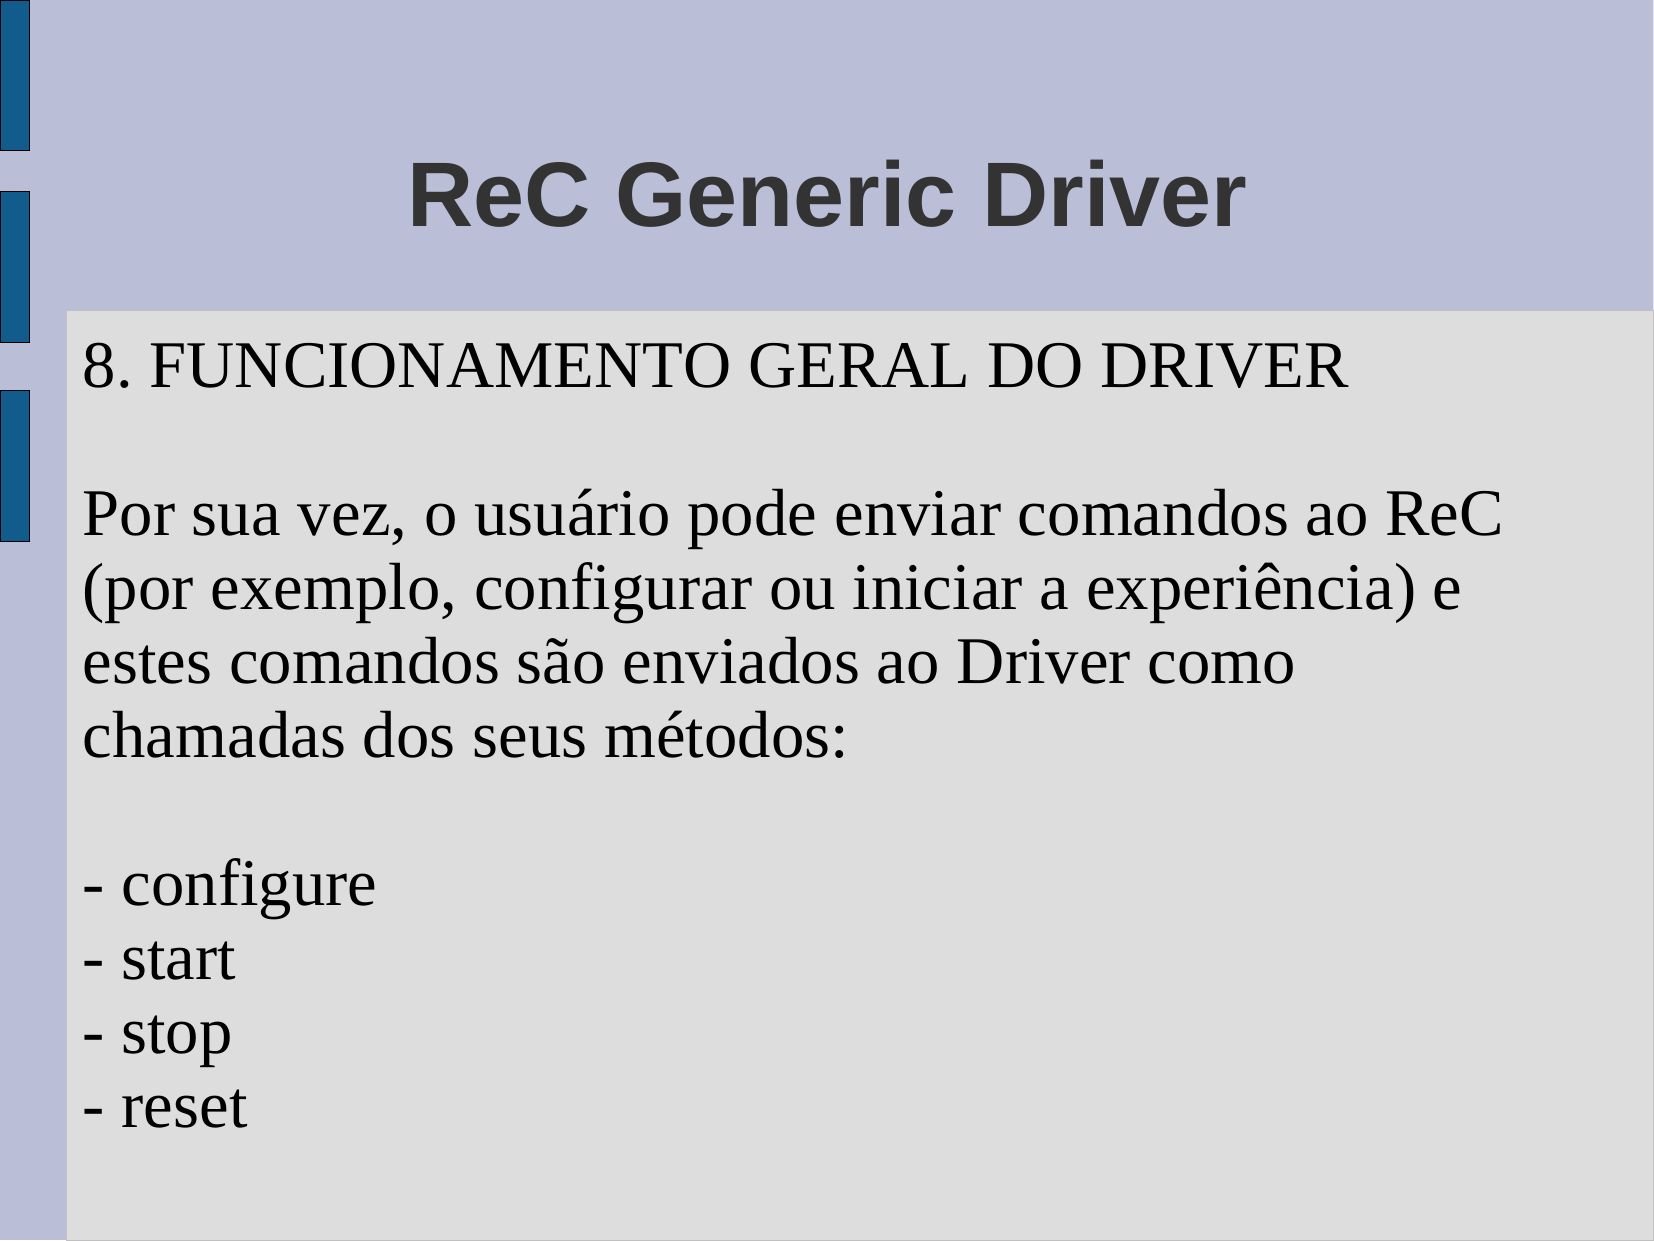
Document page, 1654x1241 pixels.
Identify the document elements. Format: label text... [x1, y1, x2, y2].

title ReC Generic Driver [121, 91, 1534, 299]
subtitle 8. FUNCIONAMENTO GERAL DO DRIVER Por sua vez, o usuário pode enviar comandos ao ReC (por exemplo, configurar ou iniciar a experiência) e estes comandos são enviados ao Driver como chamadas dos seus métodos: - configure - start - stop - reset [82, 327, 1571, 1143]
